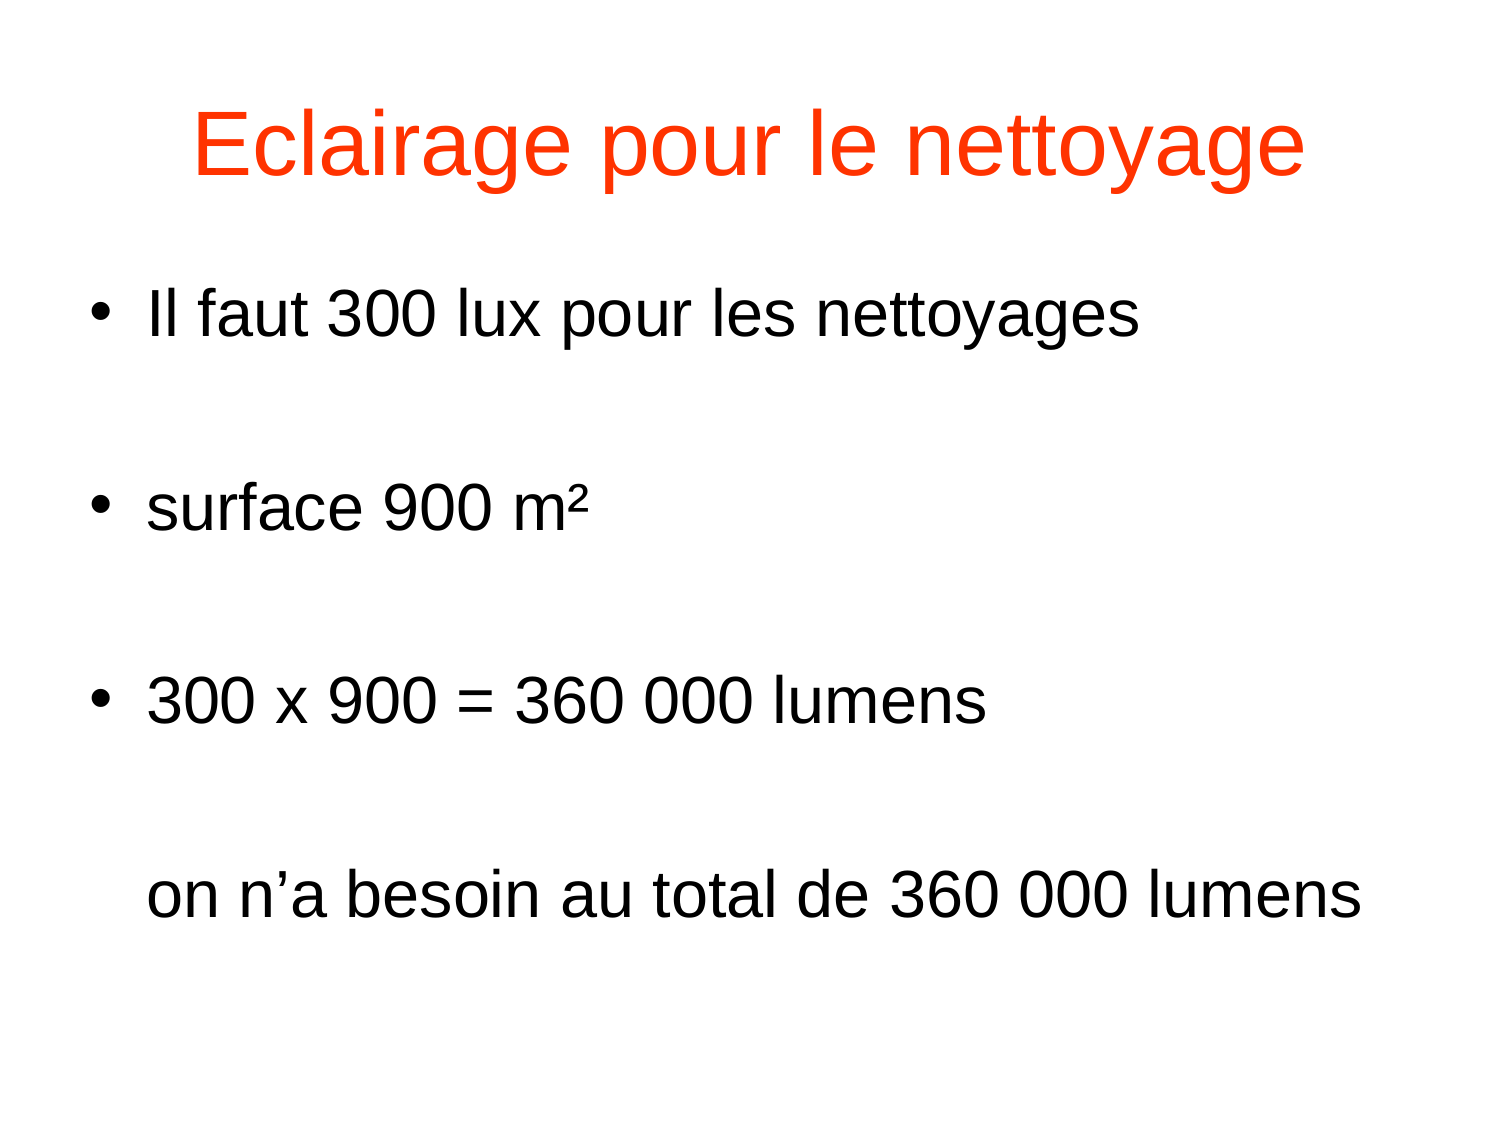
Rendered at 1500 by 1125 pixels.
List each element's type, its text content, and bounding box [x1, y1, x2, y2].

title Eclairage pour le nettoyage [75, 45, 1426, 233]
list Il faut 300 lux pour les nettoyages surface 900 m² 300 x 900 = 360 000 lumens on n’a besoin au total de 360 000 lumens [75, 262, 1426, 1005]
